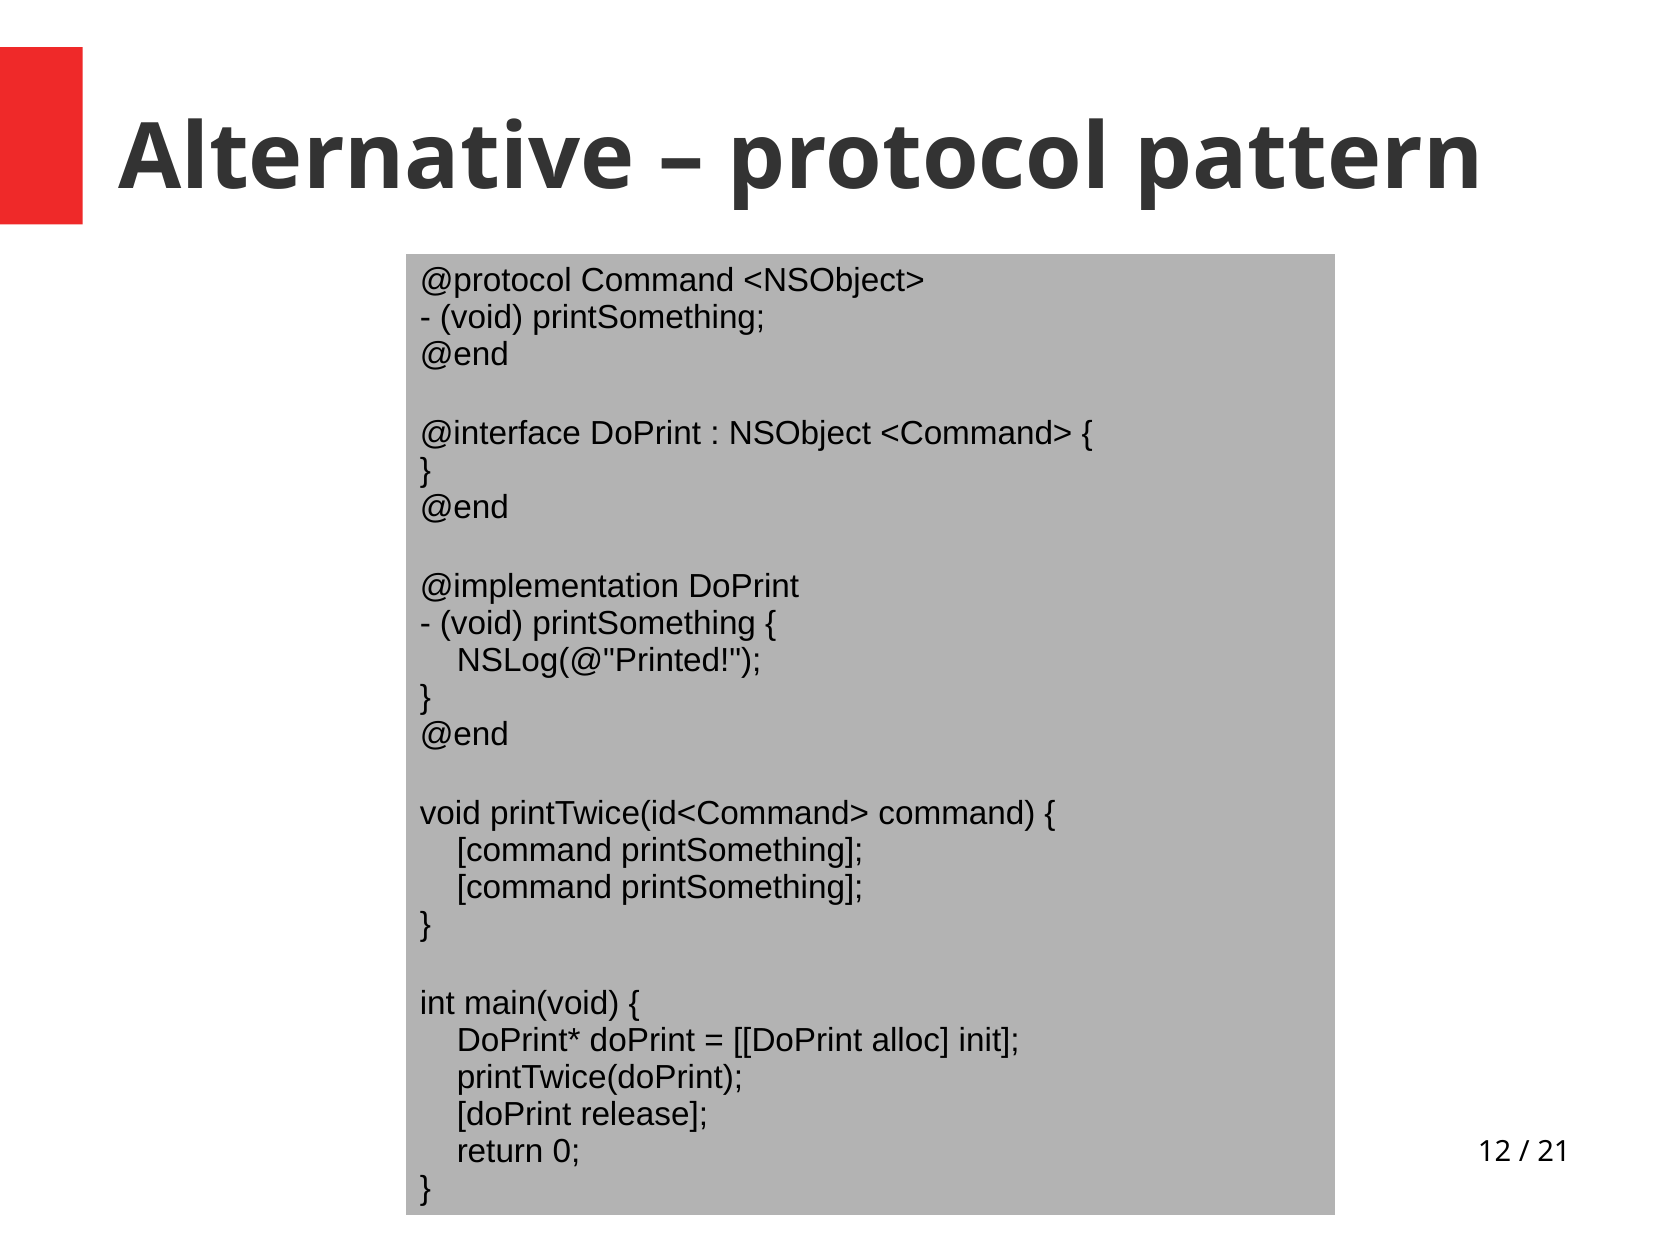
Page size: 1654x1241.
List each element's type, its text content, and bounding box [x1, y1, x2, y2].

table_header @protocol Command <NSObject> - (void) printSomething; @end @interface DoPrint : NSObject <Command> { } @end @implementation DoPrint - (void) printSomething { NSLog(@"Printed!"); } @end void printTwice(id<Command> command) { [command printSomething]; [command printSomething]; } int main(void) { DoPrint* doPrint = [[DoPrint alloc] init]; printTwice(doPrint); [doPrint release]; return 0; } [406, 254, 1335, 1215]
title Alternative – protocol pattern [118, 49, 1571, 257]
